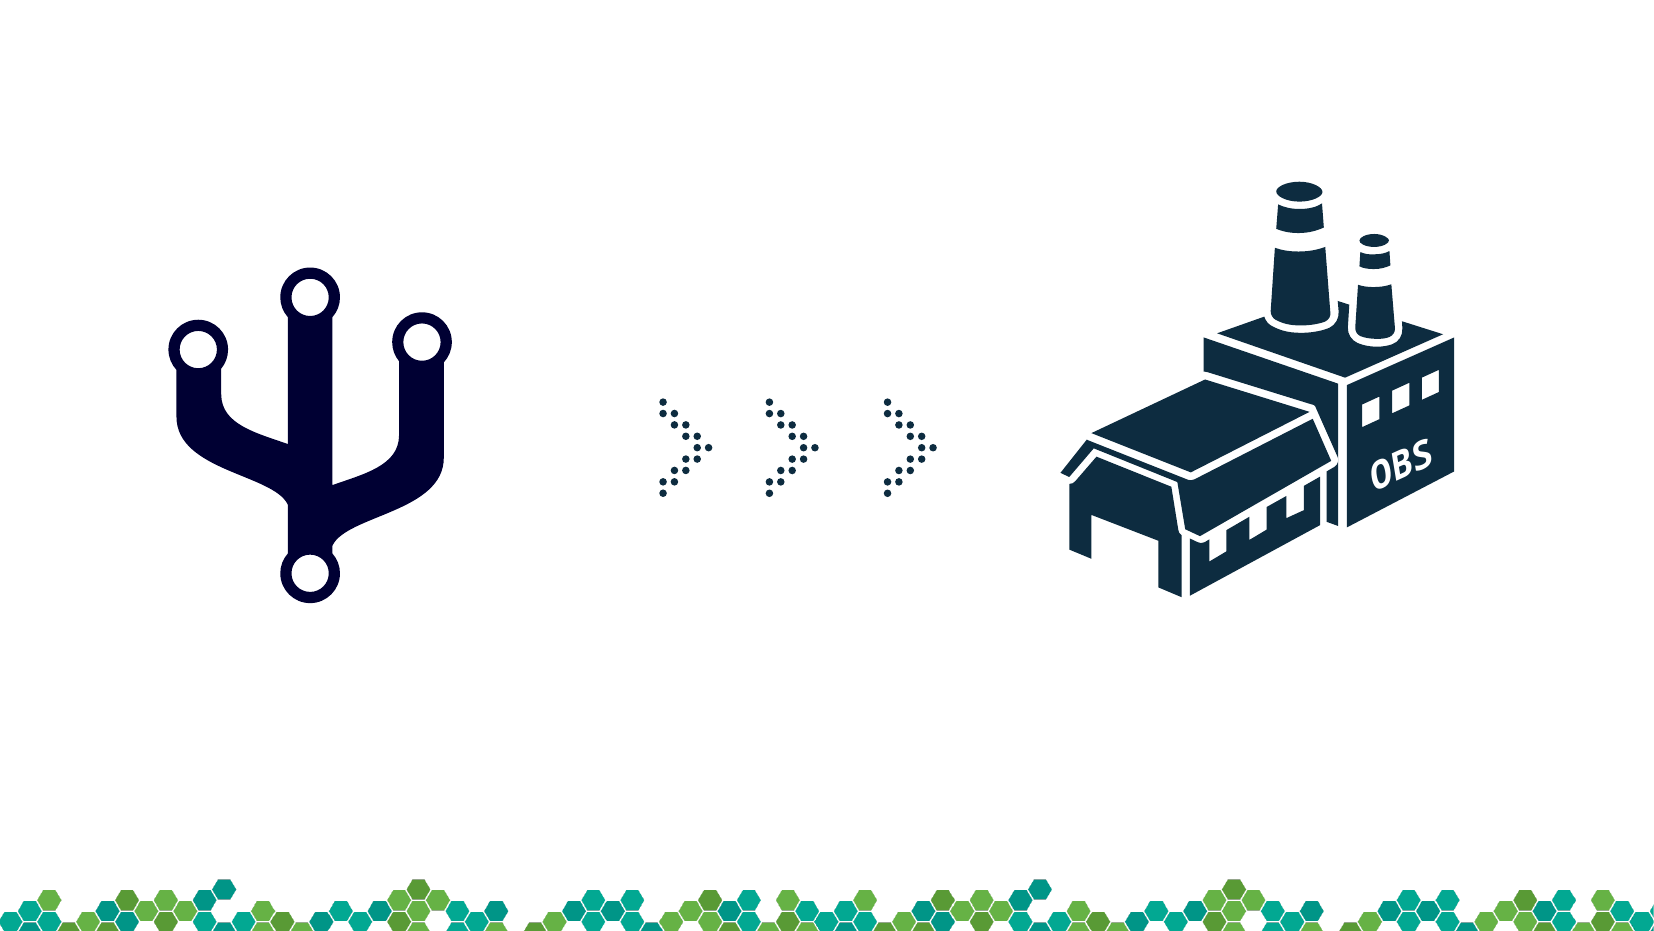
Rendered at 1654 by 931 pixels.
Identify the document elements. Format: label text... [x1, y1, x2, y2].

picture [606, 368, 990, 527]
text_box OBS [1288, 391, 1526, 579]
picture [121, 247, 499, 624]
picture [0, 871, 1654, 931]
picture [1023, 156, 1491, 624]
